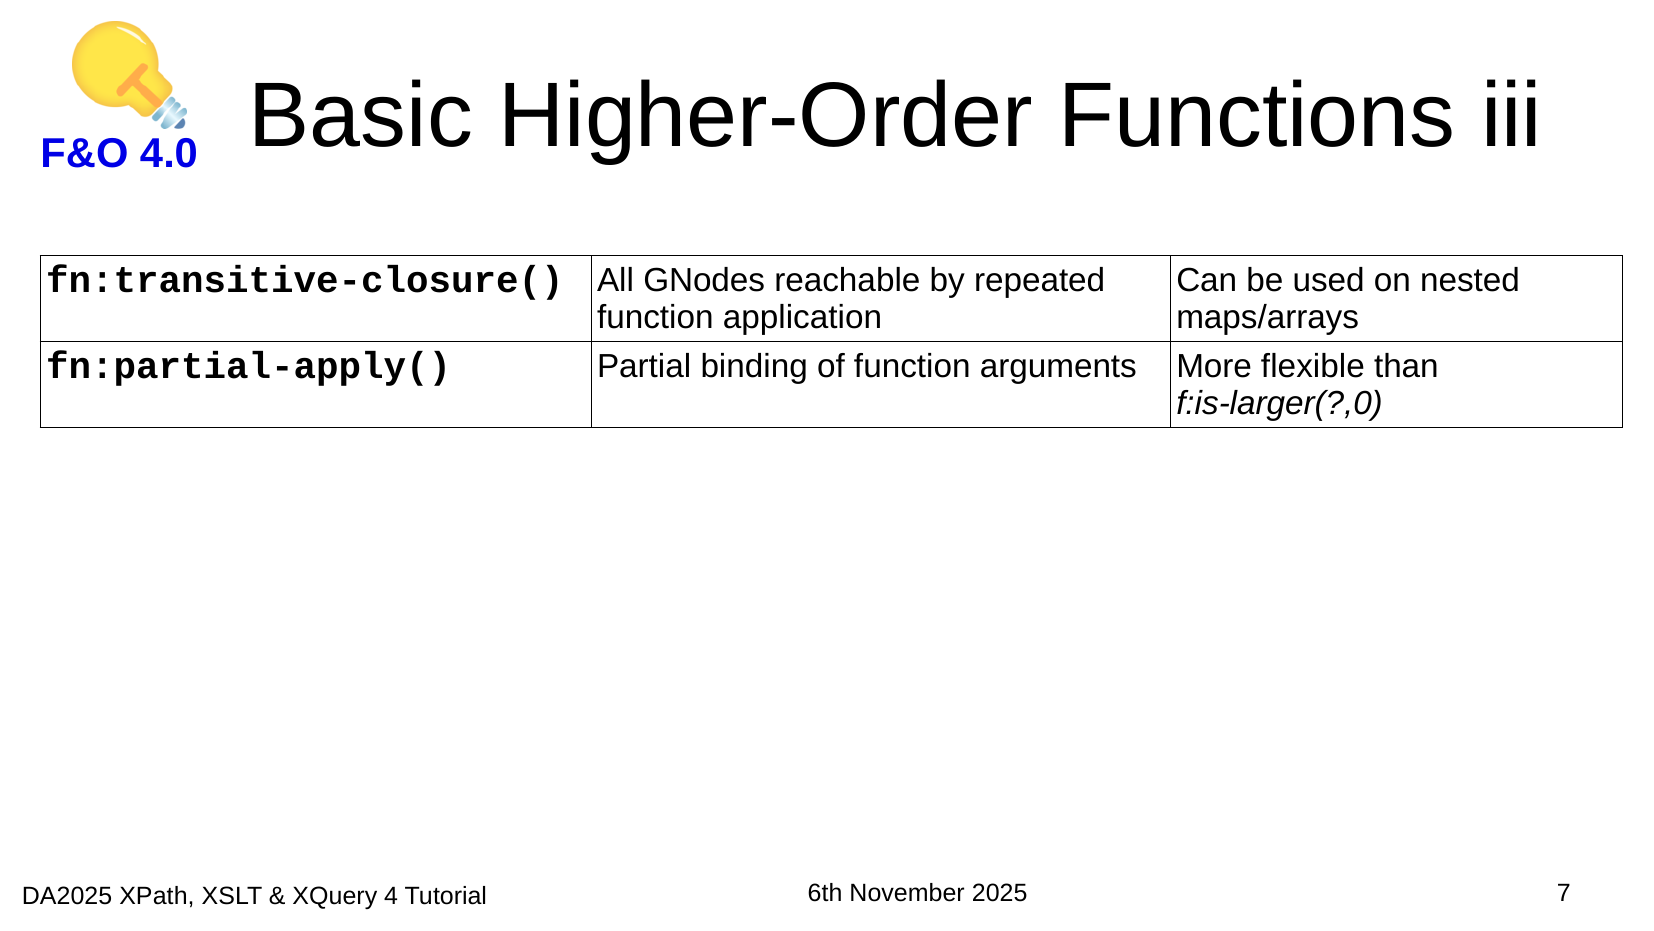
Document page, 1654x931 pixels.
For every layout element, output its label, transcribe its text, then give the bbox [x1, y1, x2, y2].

table_header fn:transitive-closure() [41, 256, 591, 341]
picture [72, 21, 187, 129]
table_header Can be used on nested maps/arrays [1171, 256, 1622, 341]
table_header All GNodes reachable by repeated function application [592, 256, 1170, 341]
table_cell fn:partial-apply() [41, 342, 591, 427]
title Basic Higher-Order Functions iii [222, 37, 1571, 193]
table_cell Partial binding of function arguments [592, 342, 1170, 427]
table_cell More flexible than f:is-larger(?,0) [1171, 342, 1622, 427]
